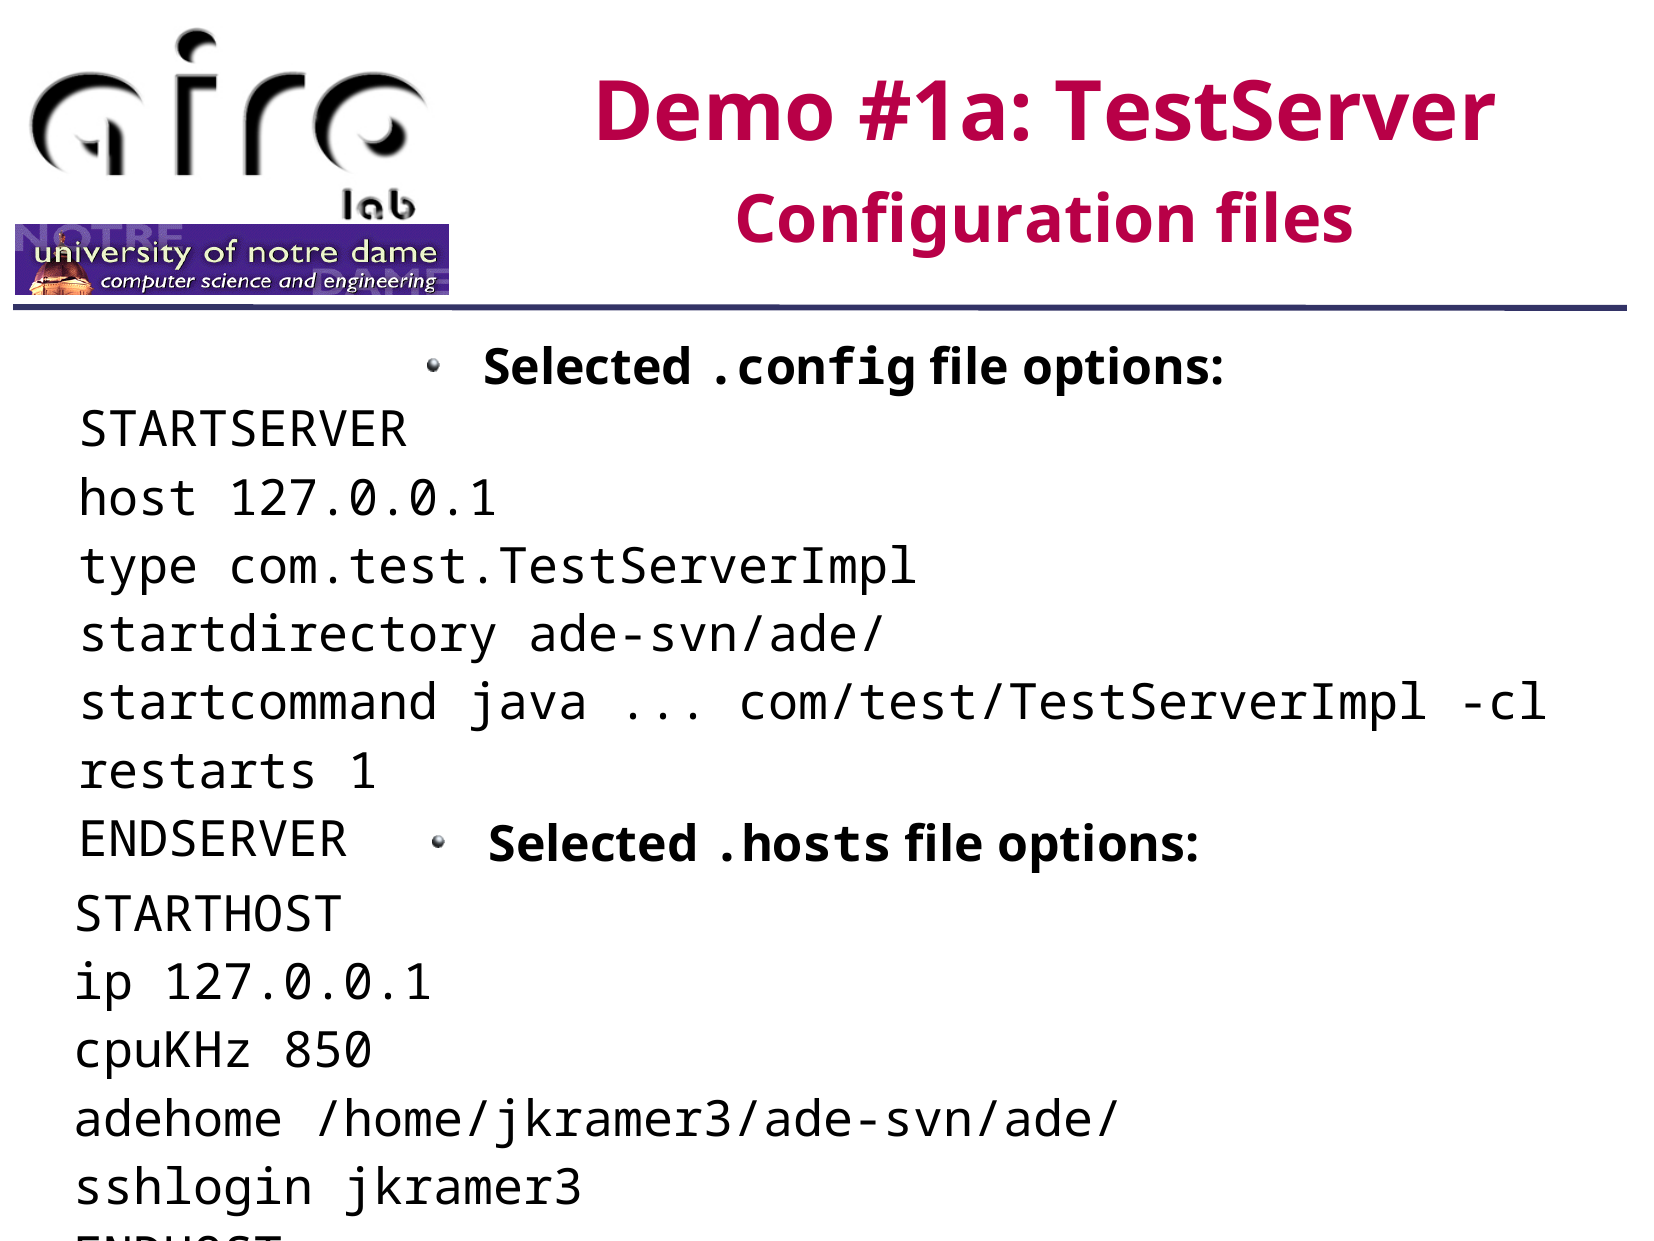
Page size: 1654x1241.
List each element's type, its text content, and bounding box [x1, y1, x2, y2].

title Demo #1a: TestServer Configuration files [461, 23, 1629, 282]
list Selected .config file options: [427, 325, 1342, 393]
list Selected .hosts file options: [432, 802, 1292, 877]
text_box STARTSERVER host 127.0.0.1 type com.test.TestServerImpl startdirectory ade-svn/ade/ startcommand java ... com/test/TestServerImpl -cl restarts 1 ENDSERVER [78, 393, 1594, 783]
picture [9, 8, 456, 295]
text_box STARTHOST ip 127.0.0.1 cpuKHz 850 adehome /home/jkramer3/ade-svn/ade/ sshlogin jkramer3 ENDHOST [73, 877, 1589, 1219]
